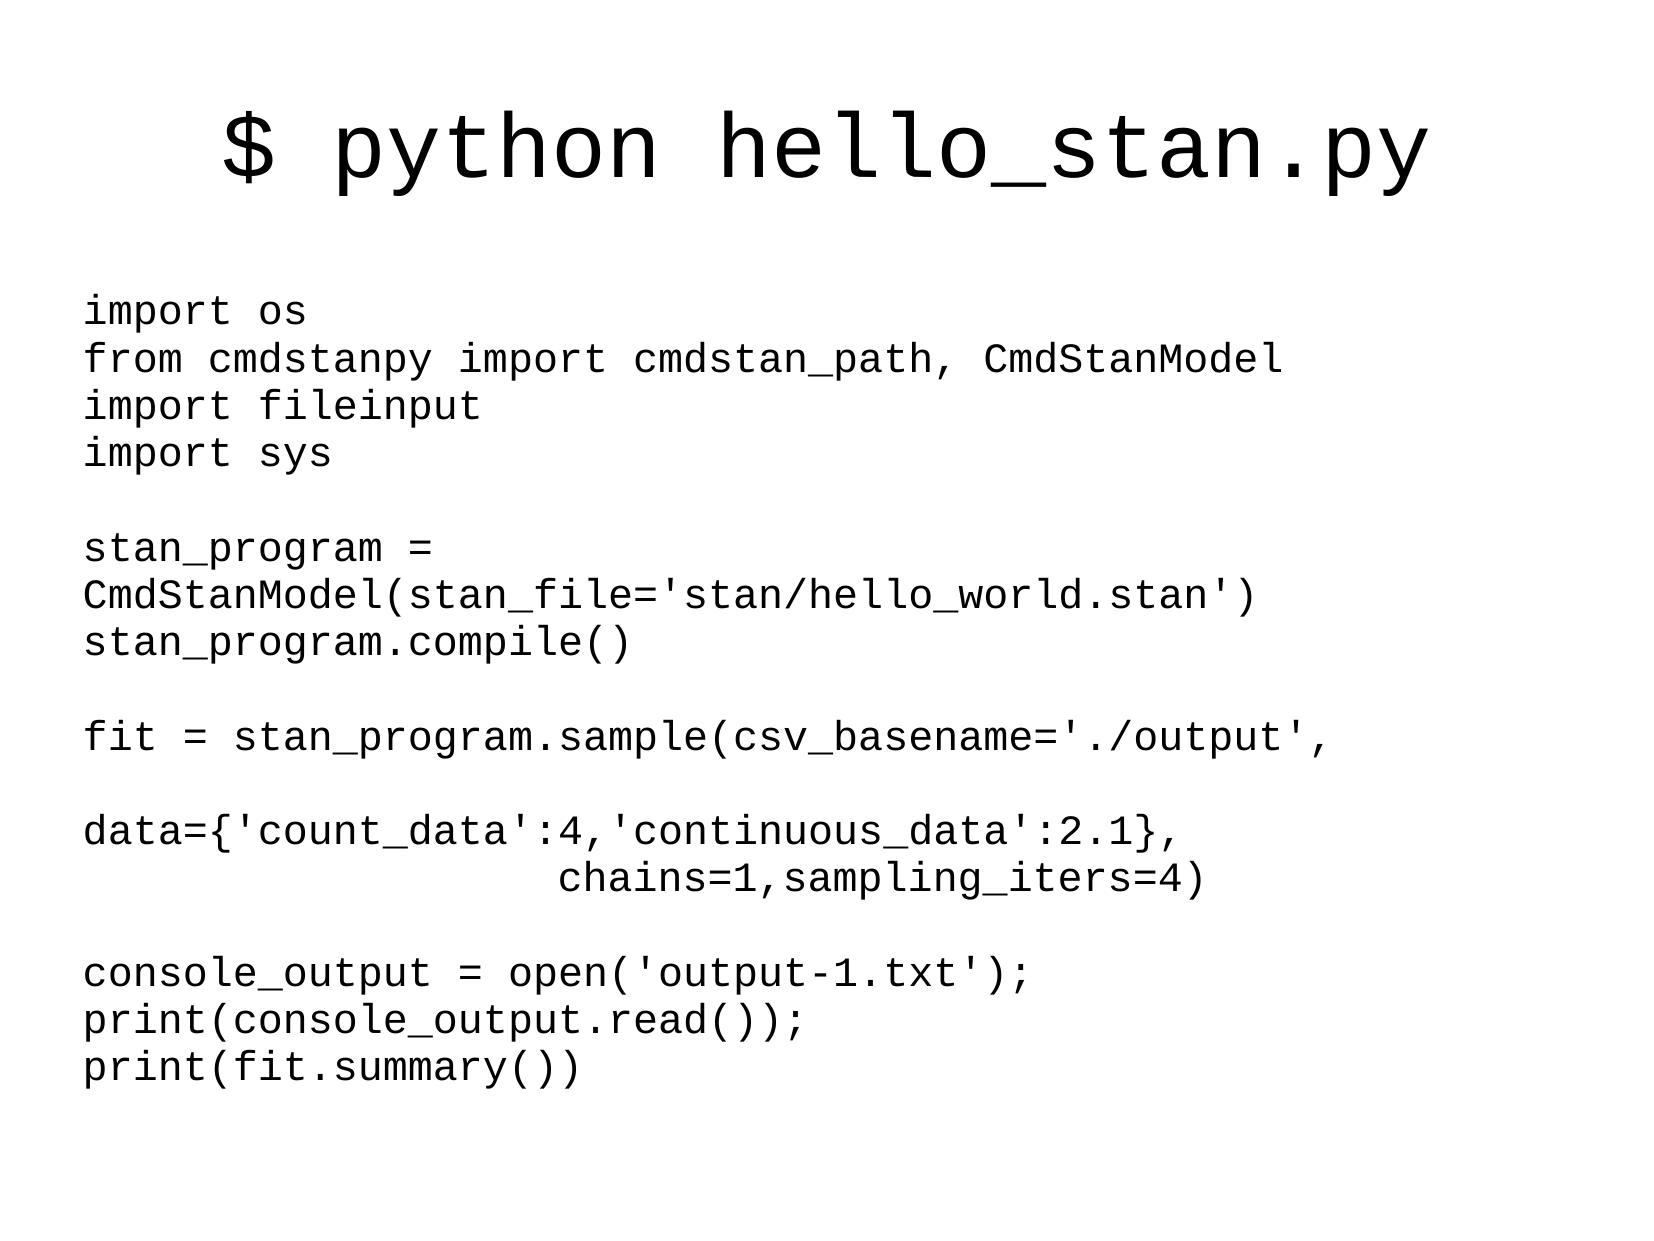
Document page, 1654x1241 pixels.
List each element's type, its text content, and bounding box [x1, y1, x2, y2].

list import os from cmdstanpy import cmdstan_path, CmdStanModel import fileinput import sys stan_program = CmdStanModel(stan_file='stan/hello_world.stan') stan_program.compile() fit = stan_program.sample(csv_basename='./output', data={'count_data':4,'continuous_data':2.1}, chains=1,sampling_iters=4) console_output = open('output-1.txt'); print(console_output.read()); print(fit.summary()) [82, 290, 1571, 1109]
title $ python hello_stan.py [82, 49, 1571, 257]
